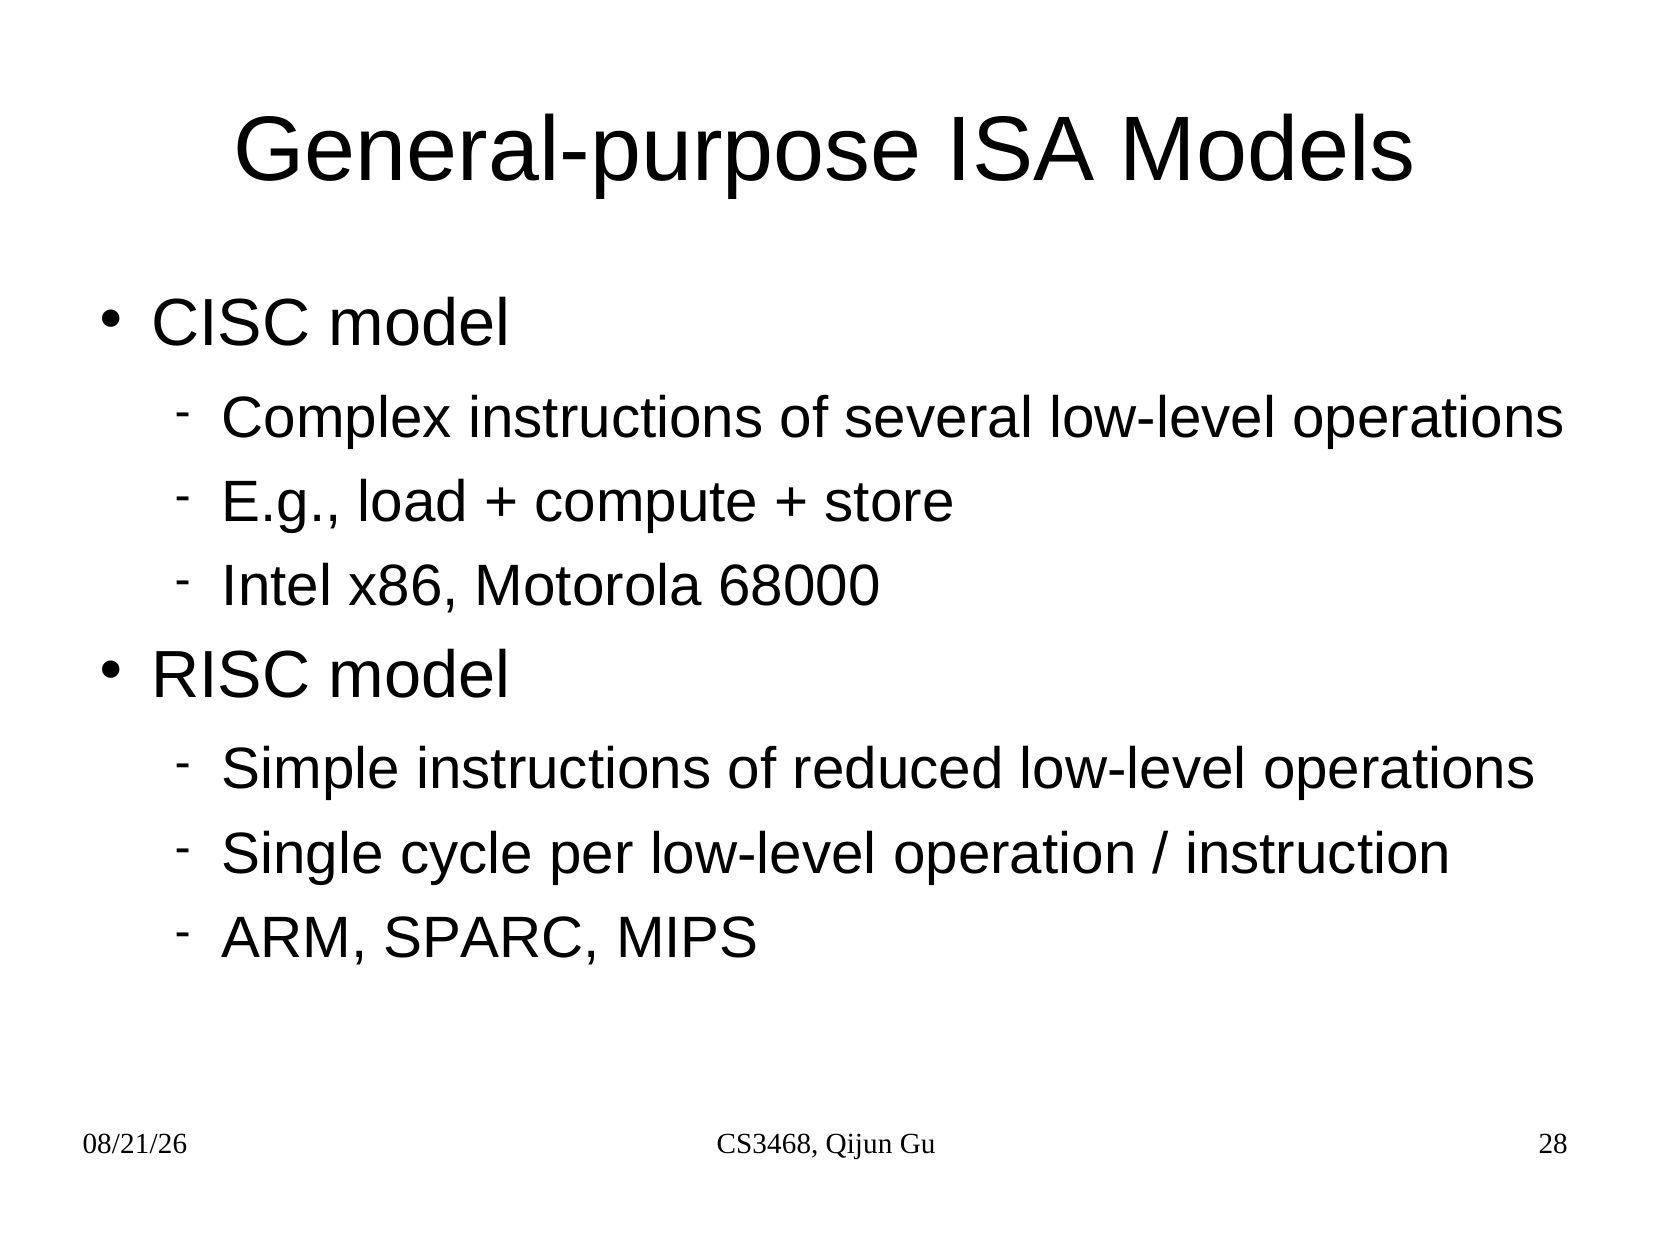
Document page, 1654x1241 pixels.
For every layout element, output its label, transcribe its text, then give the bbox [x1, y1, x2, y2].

title General-purpose ISA Models [82, 56, 1569, 247]
list CISC model Complex instructions of several low-level operations E.g., load + compute + store Intel x86, Motorola 68000 RISC model Simple instructions of reduced low-level operations Single cycle per low-level operation / instruction ARM, SPARC, MIPS [82, 290, 1569, 1092]
